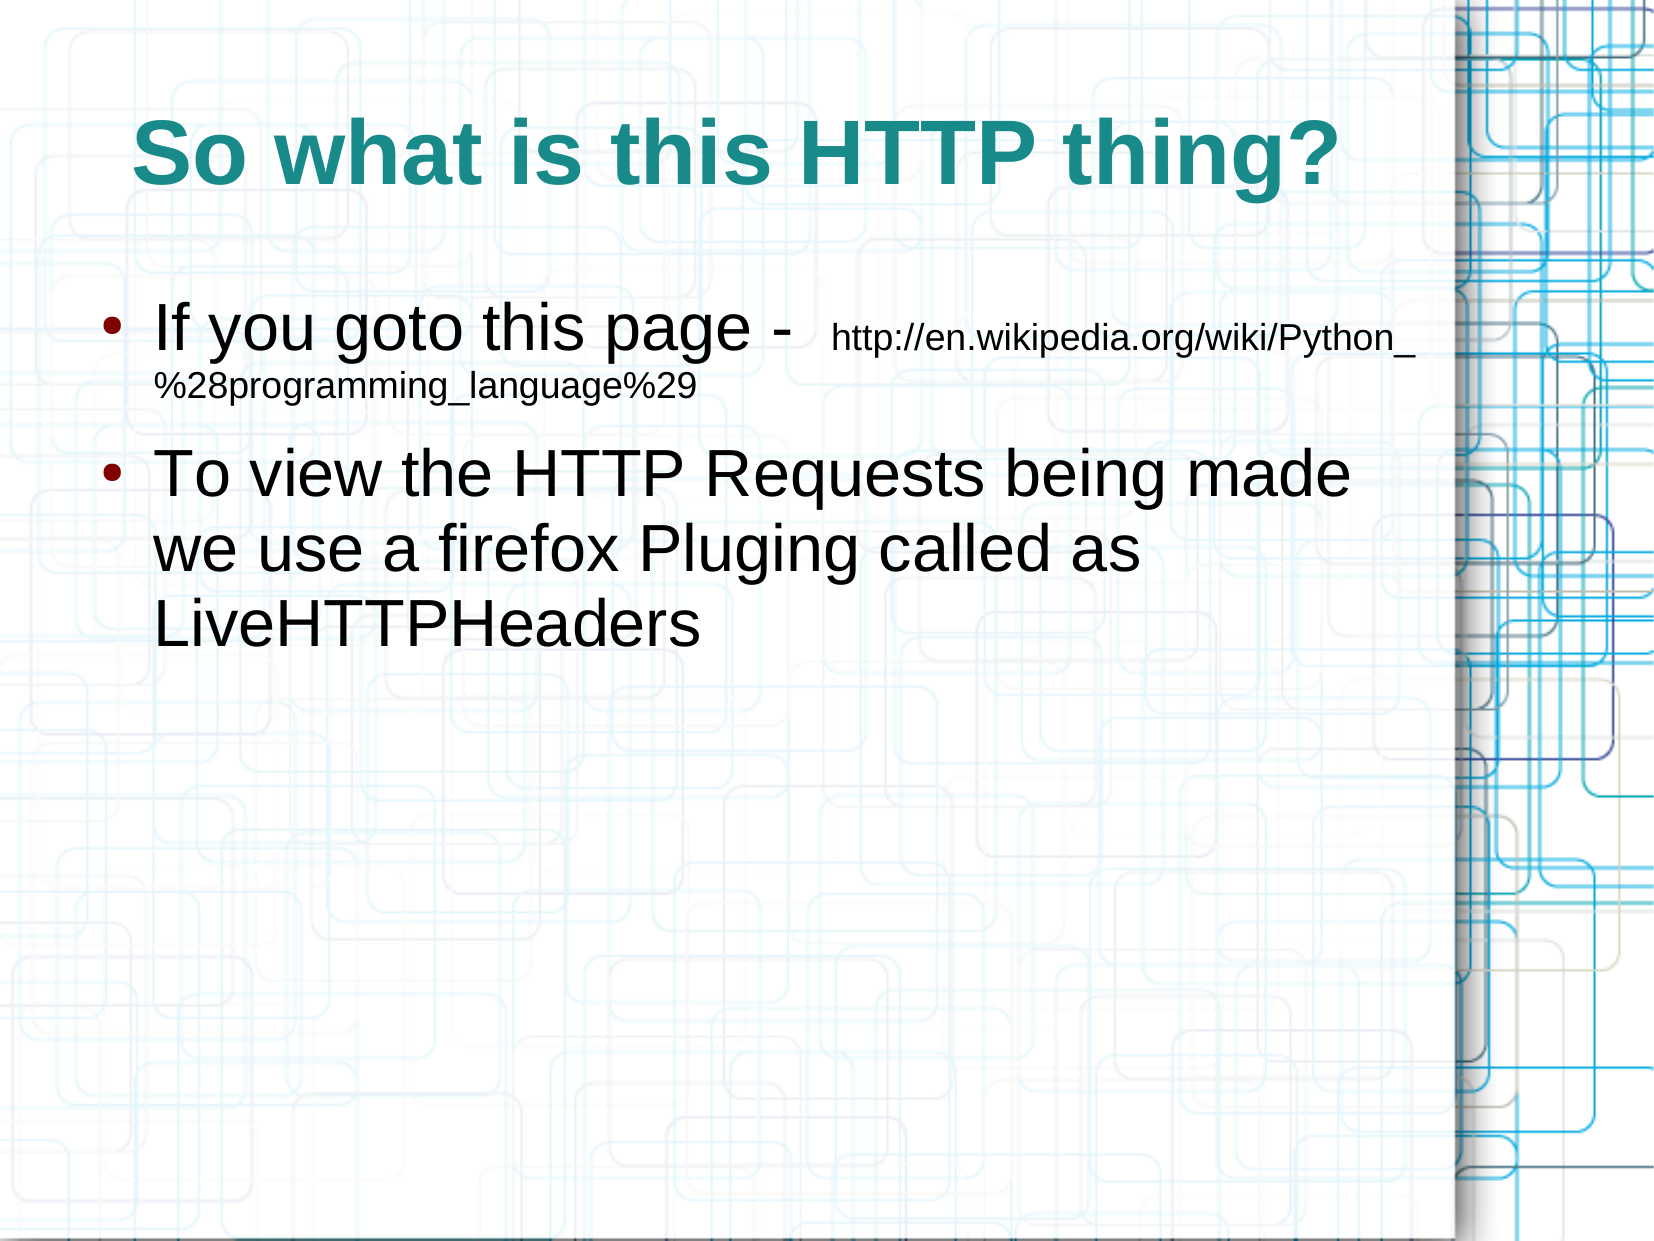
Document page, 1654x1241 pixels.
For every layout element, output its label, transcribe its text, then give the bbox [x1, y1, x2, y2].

list If you goto this page - http://en.wikipedia.org/wiki/Python_%28programming_language%29 To view the HTTP Requests being made we use a firefox Pluging called as LiveHTTPHeaders [82, 290, 1418, 1241]
title So what is this HTTP thing? [59, 49, 1418, 257]
picture [0, 0, 1654, 1241]
